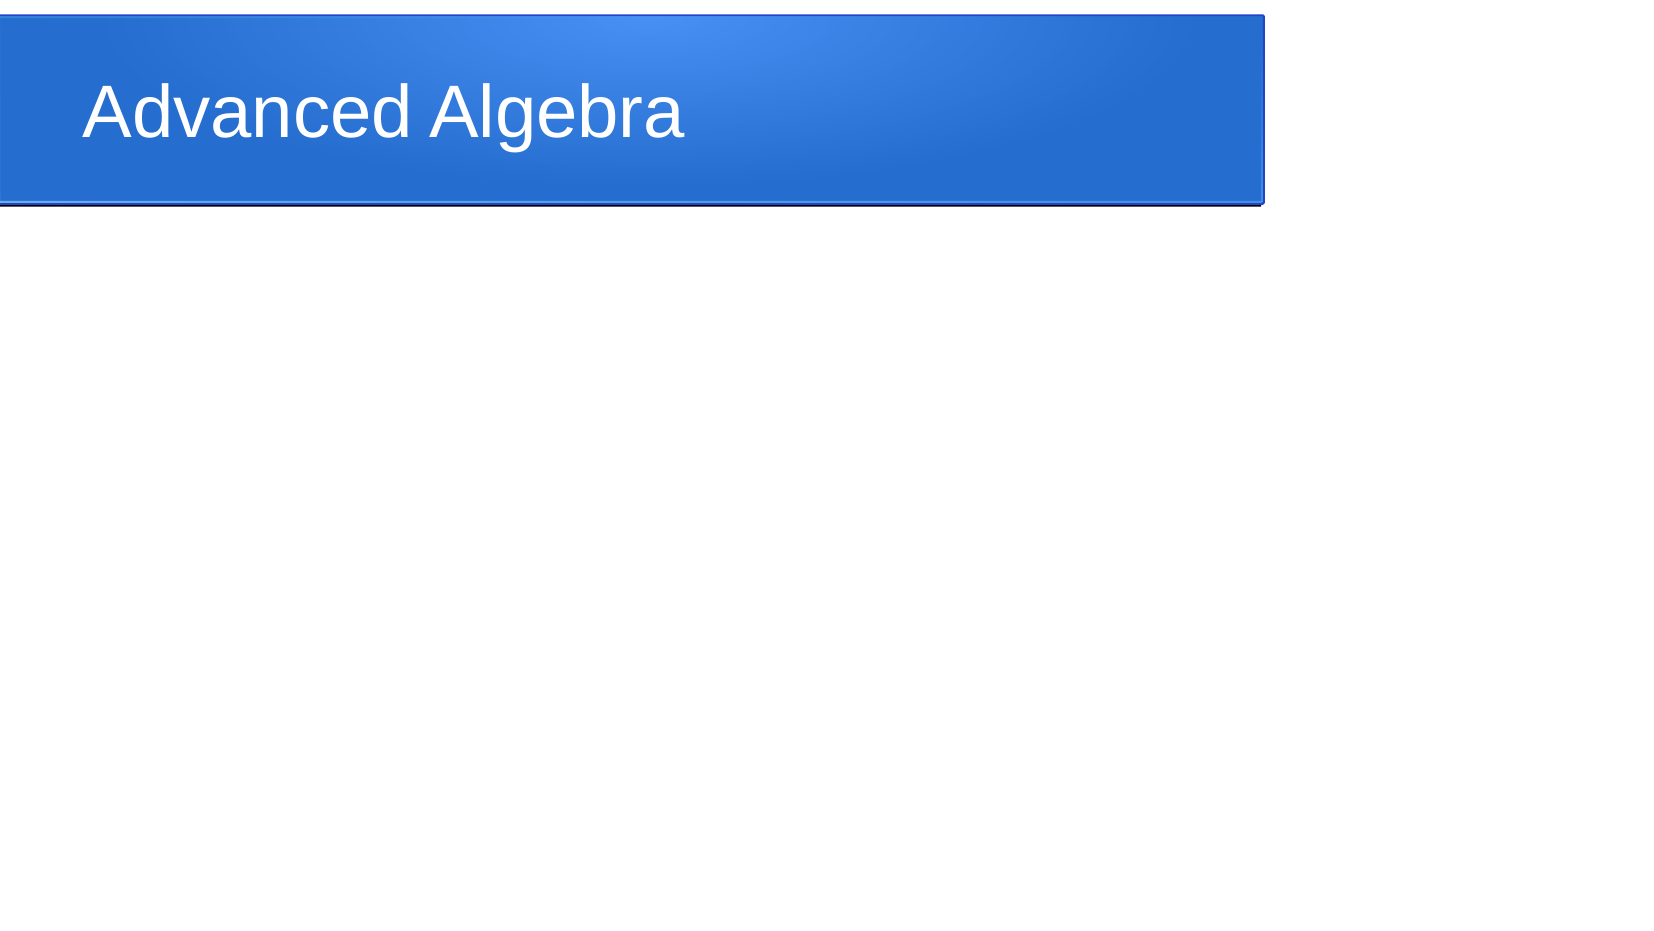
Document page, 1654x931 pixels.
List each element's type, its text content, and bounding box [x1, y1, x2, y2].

title Advanced Algebra [82, 35, 1235, 189]
